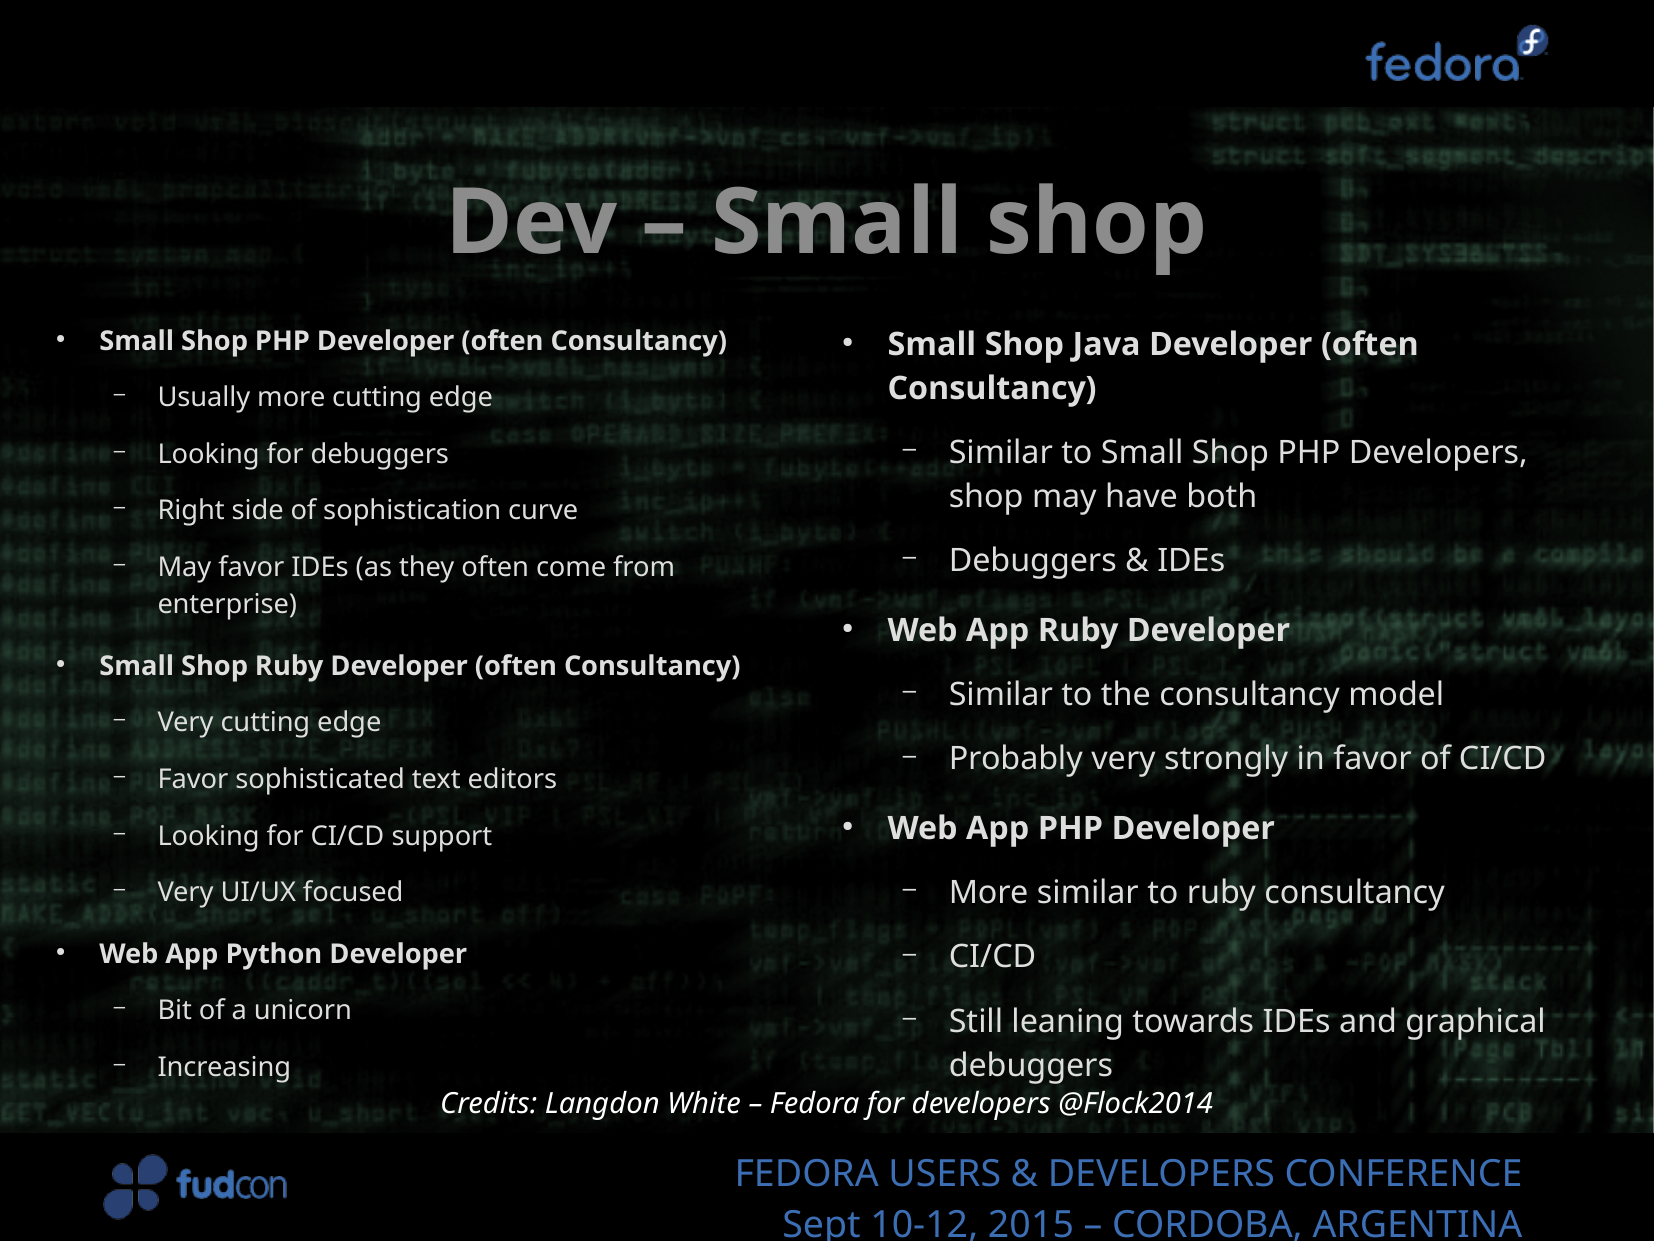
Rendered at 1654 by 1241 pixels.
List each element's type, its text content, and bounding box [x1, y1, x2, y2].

picture [0, 0, 1654, 1241]
title Dev – Small shop [82, 114, 1571, 322]
text_box Credits: Langdon White – Fedora for developers @Flock2014 [407, 1075, 1247, 1130]
list Small Shop PHP Developer (often Consultancy) Usually more cutting edge Looking for debuggers Right side of sophistication curve May favor IDEs (as they often come from enterprise) Small Shop Ruby Developer (often Consultancy) Very cutting edge Favor sophisticated text editors Looking for CI/CD support Very UI/UX focused Web App Python Developer Bit of a unicorn Increasing [41, 320, 810, 1089]
list Small Shop Java Developer (often Consultancy) Similar to Small Shop PHP Developers, shop may have both Debuggers & IDEs Web App Ruby Developer Similar to the consultancy model Probably very strongly in favor of CI/CD Web App PHP Developer More similar to ruby consultancy CI/CD Still leaning towards IDEs and graphical debuggers [826, 320, 1595, 1089]
